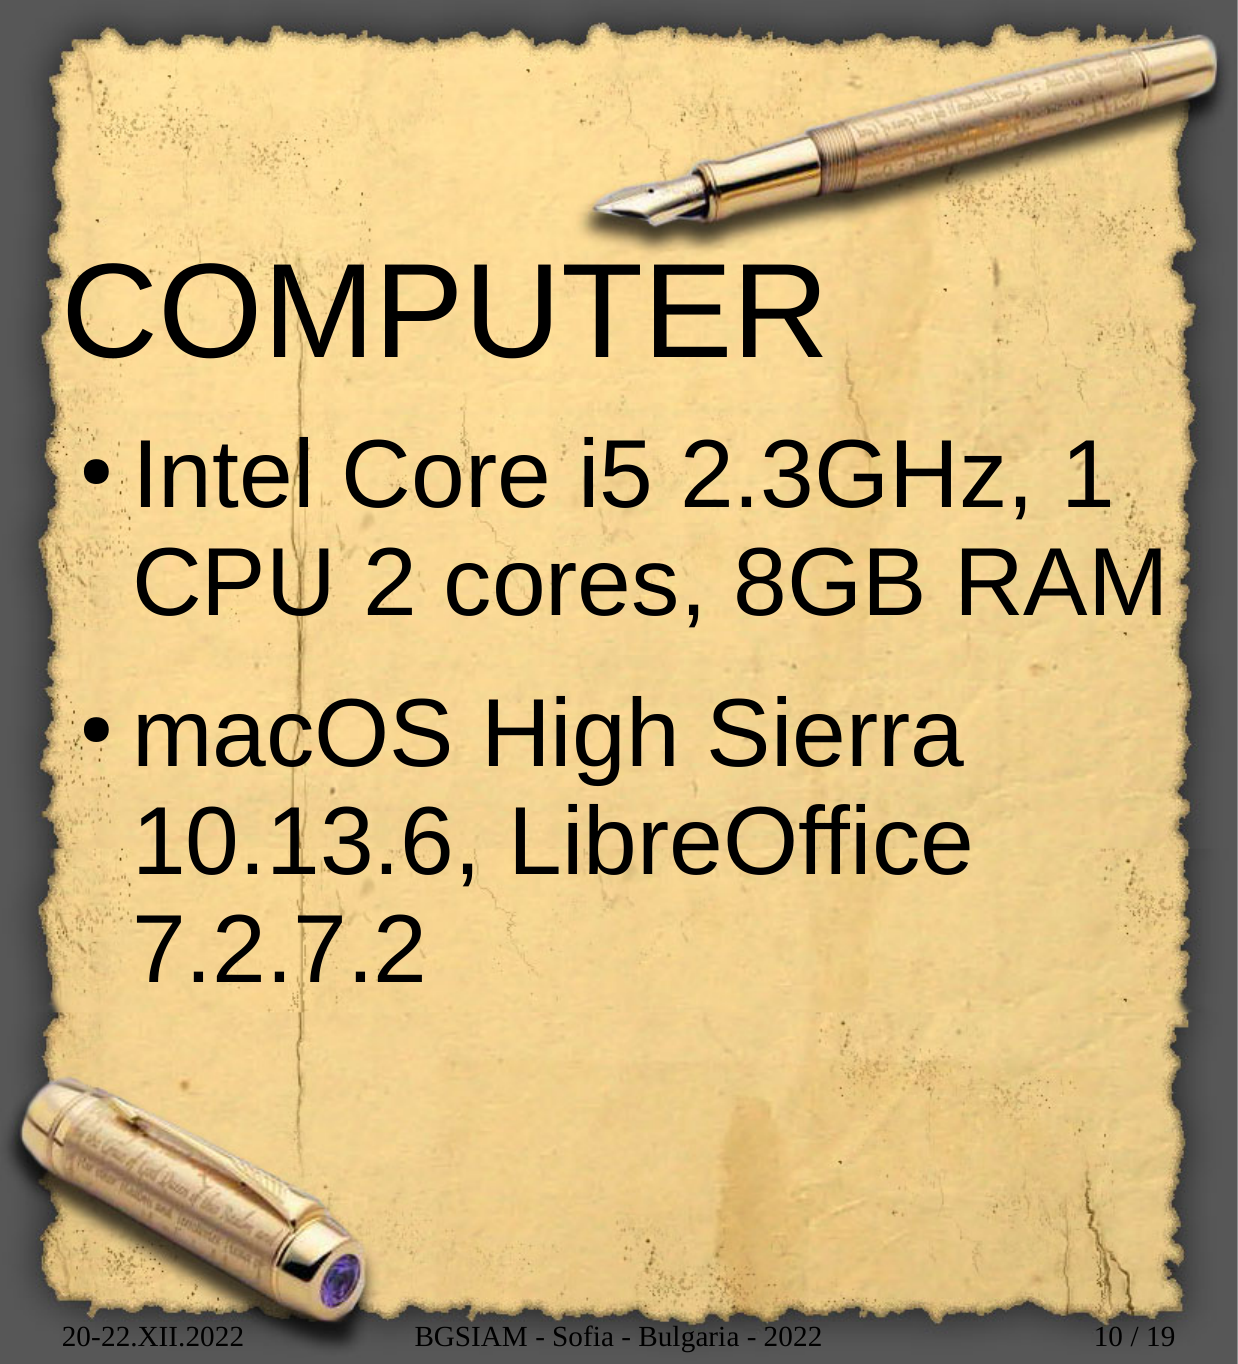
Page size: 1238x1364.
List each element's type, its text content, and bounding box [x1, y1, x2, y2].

picture [0, 0, 1238, 1364]
title CompUter [61, 236, 1176, 387]
list Intel Core i5 2.3GHz, 1 CPU 2 cores, 8GB RAM macOS High Sierra 10.13.6, LibreOffice 7.2.7.2 [61, 420, 1176, 1110]
